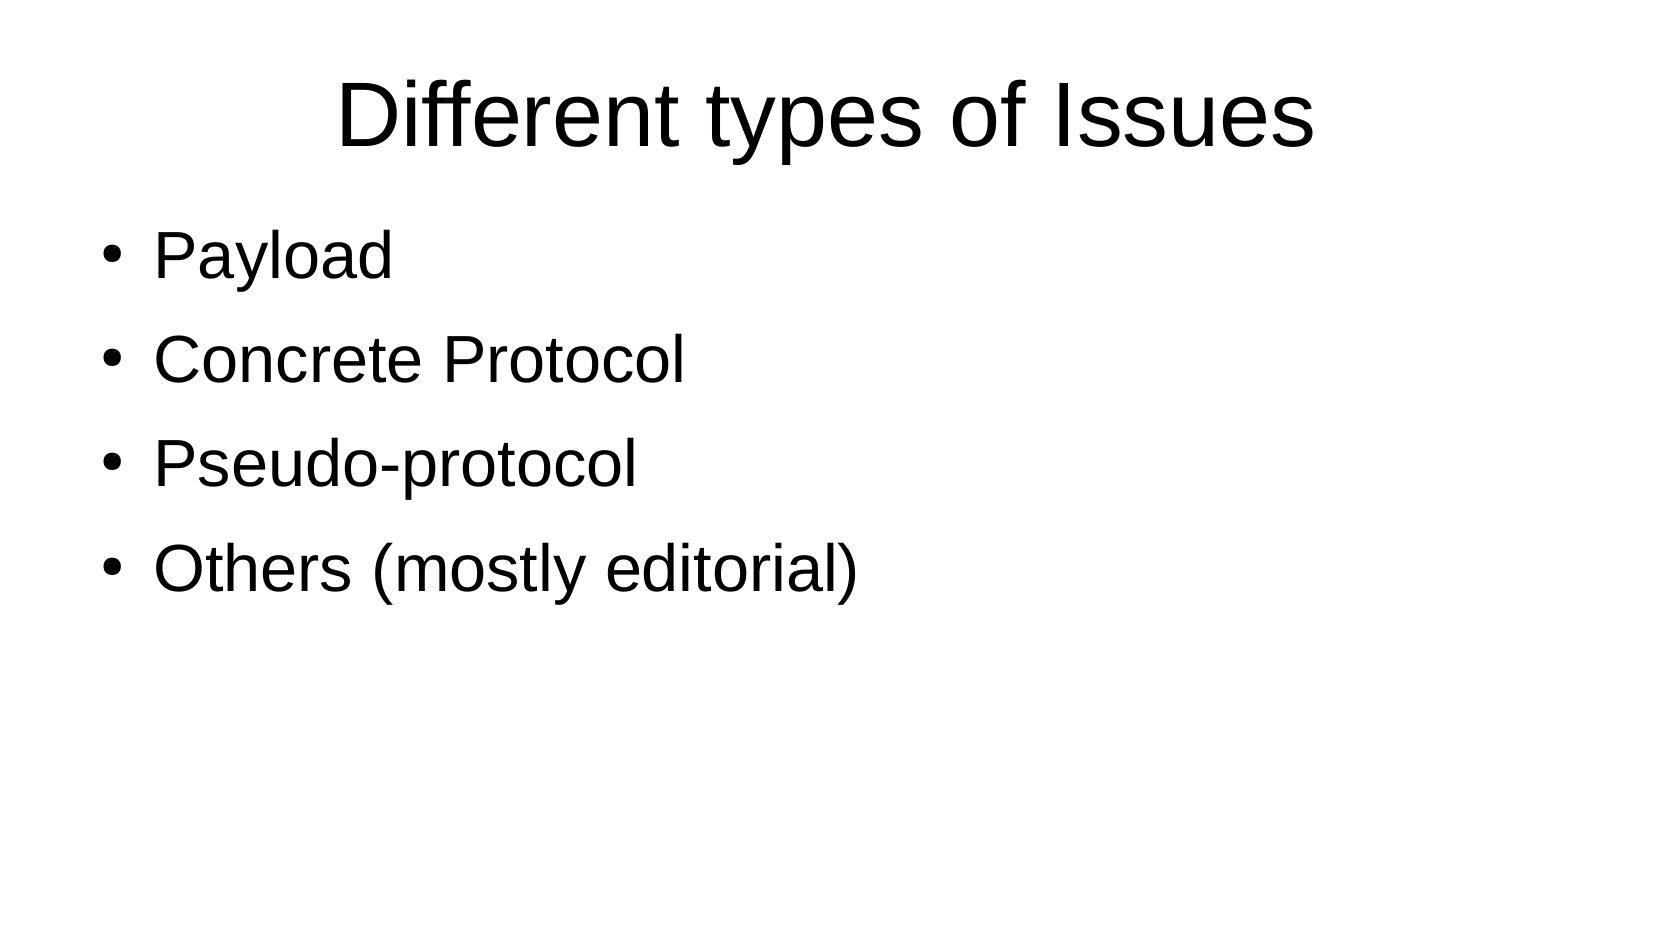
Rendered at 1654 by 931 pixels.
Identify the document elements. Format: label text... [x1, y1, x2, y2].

list Payload Concrete Protocol Pseudo-protocol Others (mostly editorial) [82, 217, 1571, 758]
title Different types of Issues [82, 37, 1571, 193]
